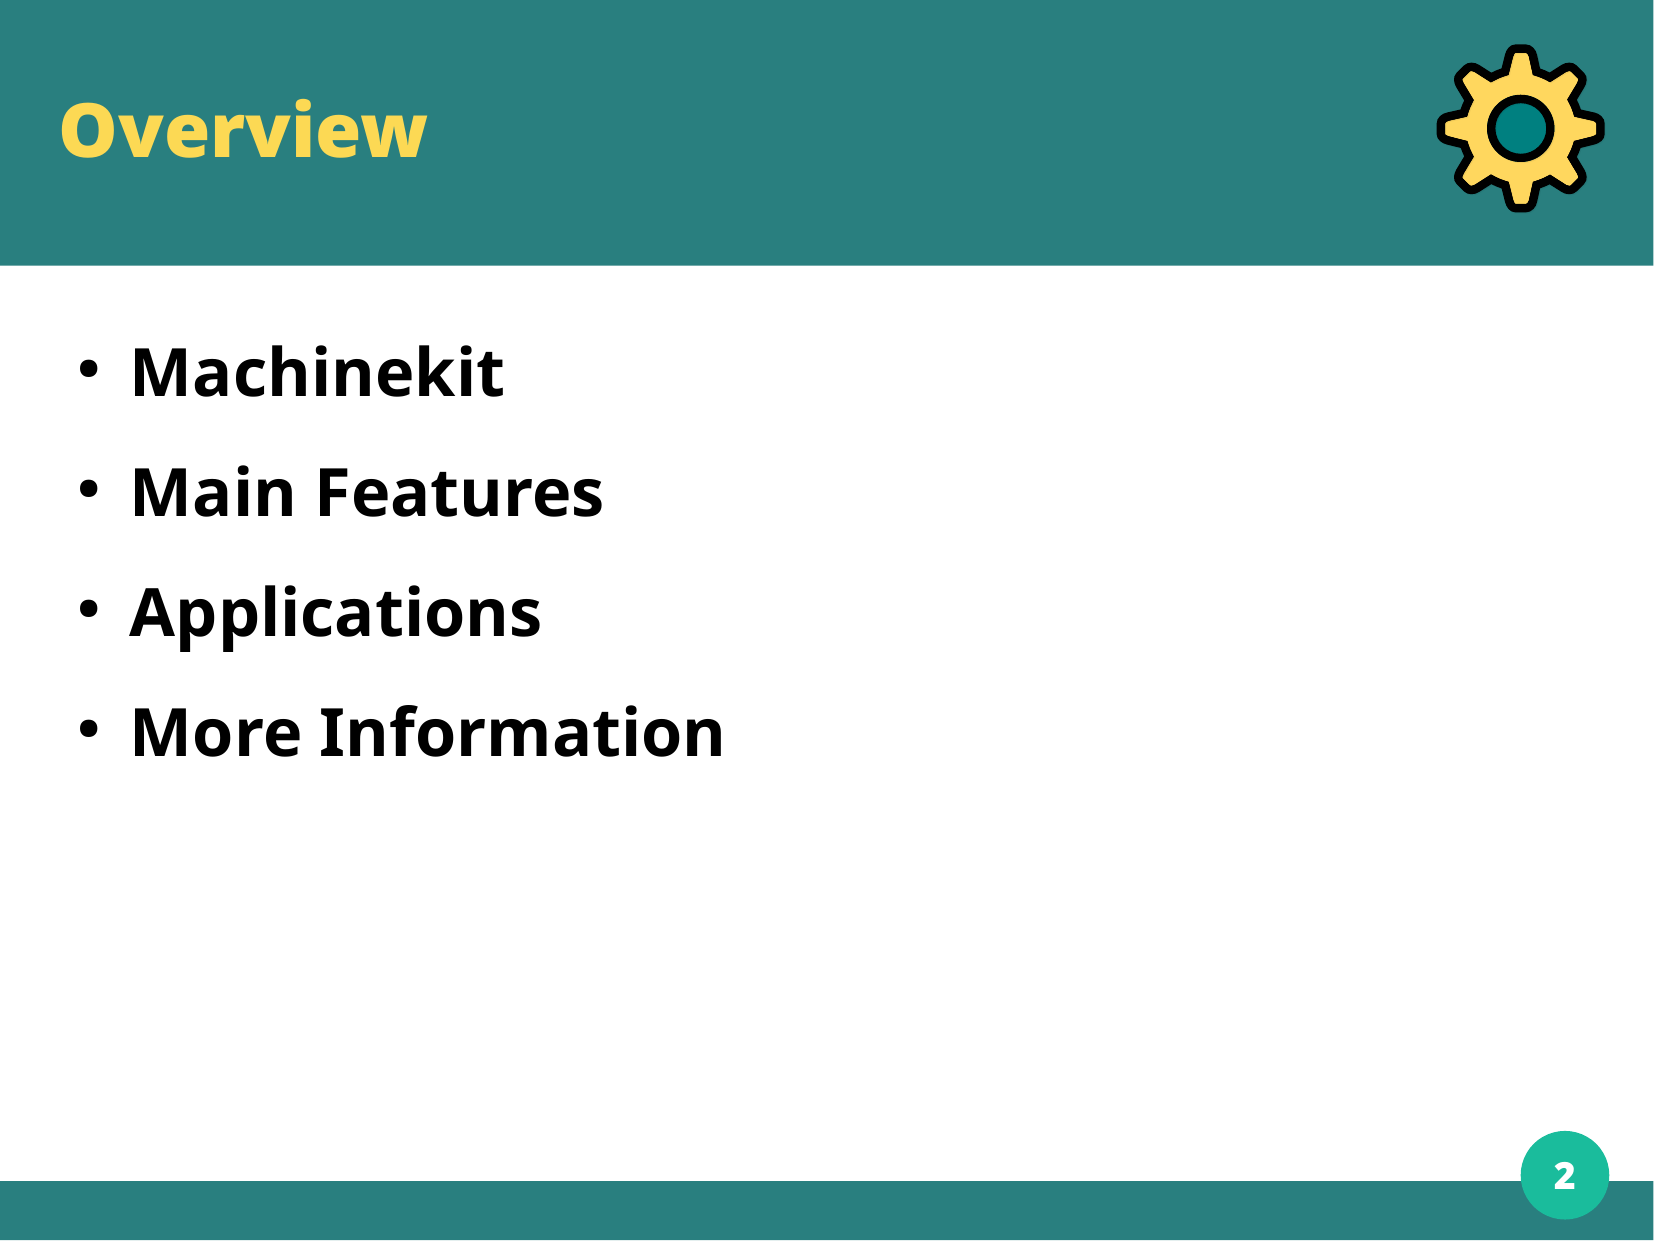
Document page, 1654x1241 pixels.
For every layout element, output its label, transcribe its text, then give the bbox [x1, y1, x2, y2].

title Overview [59, 49, 1595, 207]
list Machinekit Main Features Applications More Information [59, 324, 1595, 1152]
